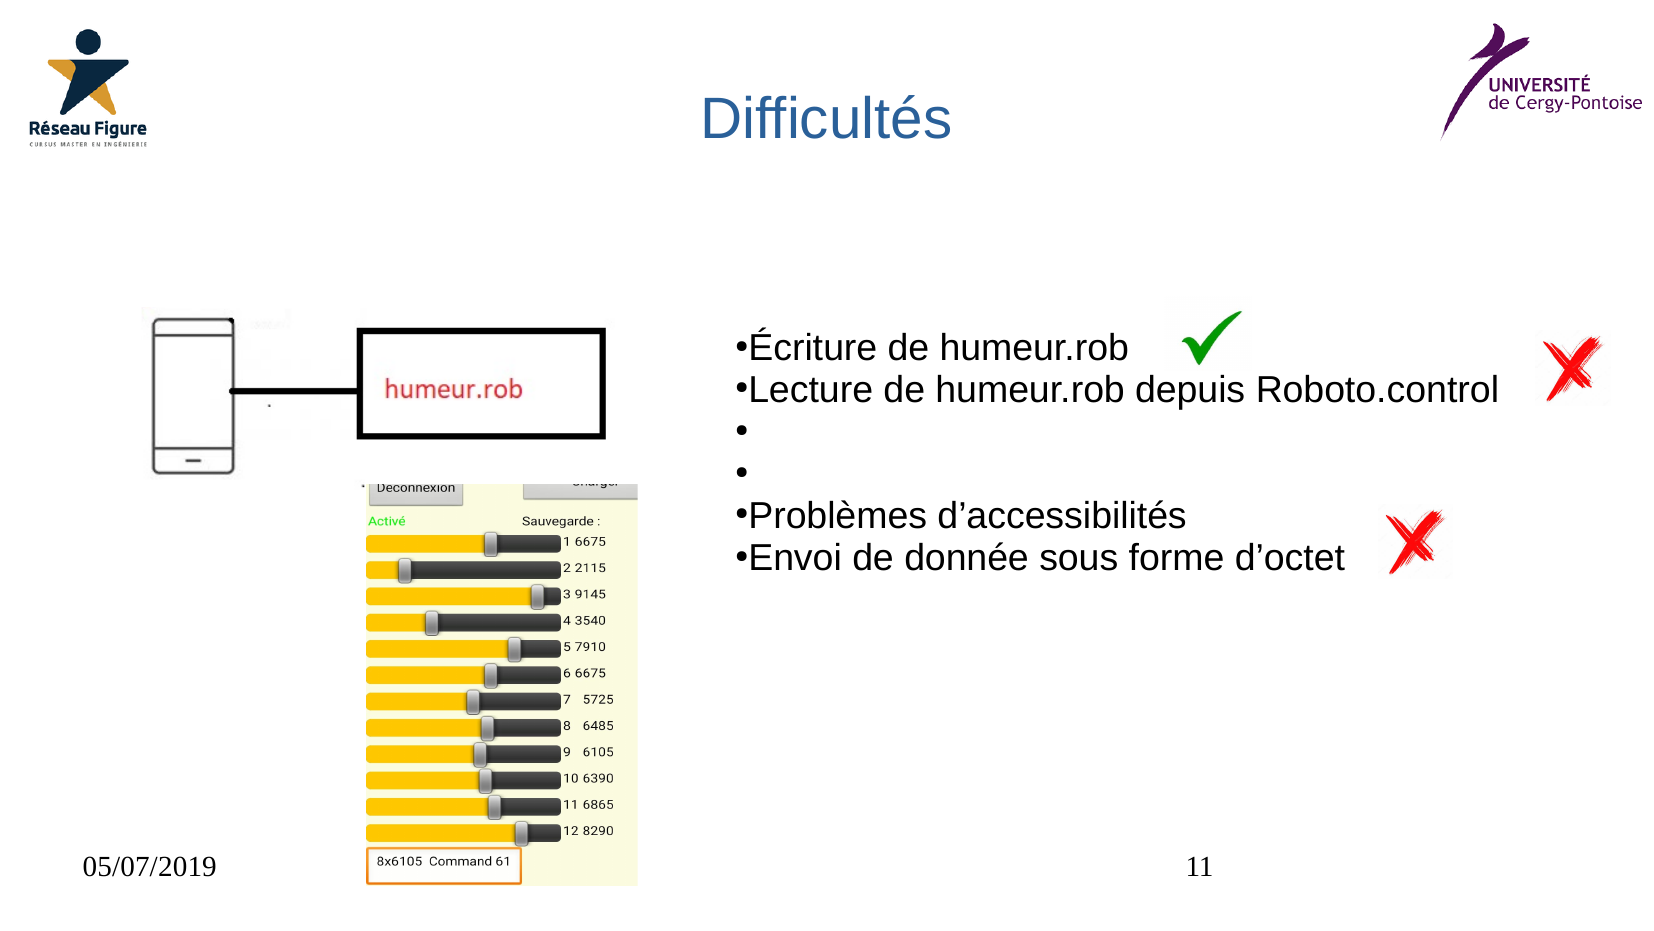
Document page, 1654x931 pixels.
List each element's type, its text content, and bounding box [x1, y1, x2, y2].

text_box Écriture de humeur.rob Lecture de humeur.rob depuis Roboto.control Problèmes d’accessibilités Envoi de donnée sous forme d’octet [720, 318, 1560, 628]
title Difficultés [82, 37, 1571, 193]
picture [1164, 296, 1252, 371]
picture [1535, 330, 1611, 406]
picture [141, 307, 638, 886]
text_box [1185, 847, 1571, 912]
text_box 05/07/2019 [82, 847, 468, 912]
